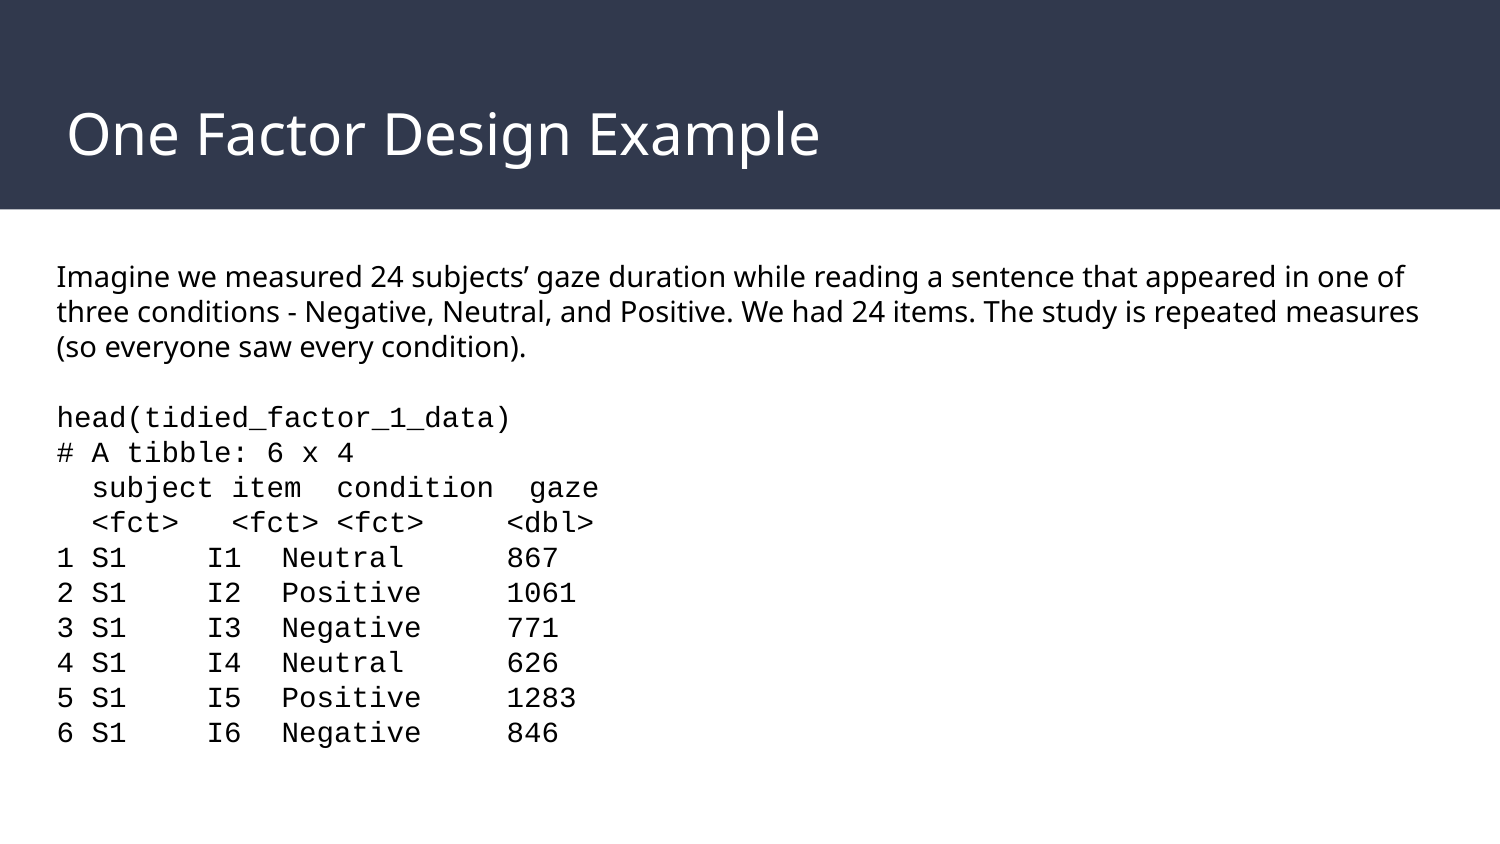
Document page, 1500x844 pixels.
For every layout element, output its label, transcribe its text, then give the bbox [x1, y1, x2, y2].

text_box Imagine we measured 24 subjects’ gaze duration while reading a sentence that appeared in one of three conditions - Negative, Neutral, and Positive. We had 24 items. The study is repeated measures (so everyone saw every condition). head(tidied_factor_1_data) # A tibble: 6 x 4 subject item condition gaze <fct> <fct> <fct> <dbl> 1 S1 I1 Neutral 867 2 S1 I2 Positive 1061 3 S1 I3 Negative 771 4 S1 I4 Neutral 626 5 S1 I5 Positive 1283 6 S1 I6 Negative 846 [41, 243, 1463, 777]
title One Factor Design Example [51, 82, 1449, 185]
